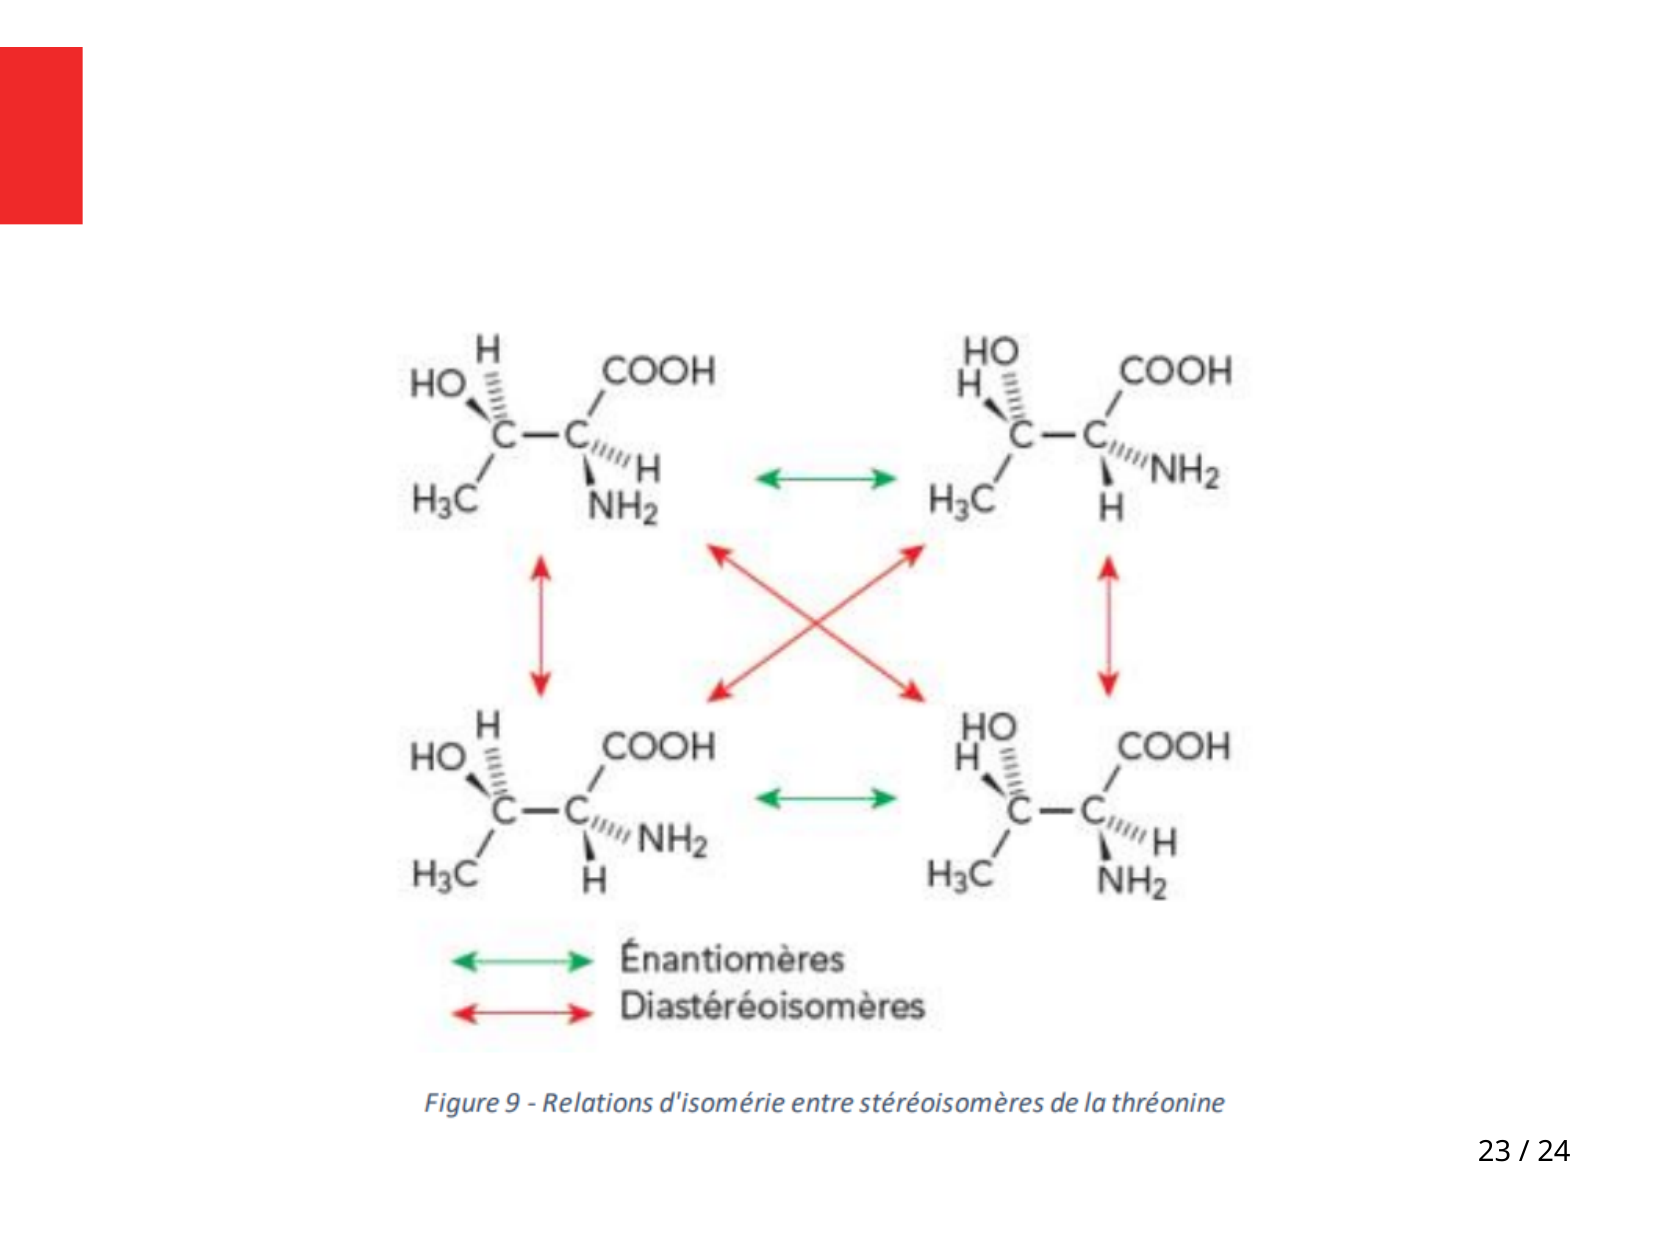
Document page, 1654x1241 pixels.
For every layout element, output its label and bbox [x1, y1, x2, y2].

picture [356, 307, 1288, 1134]
